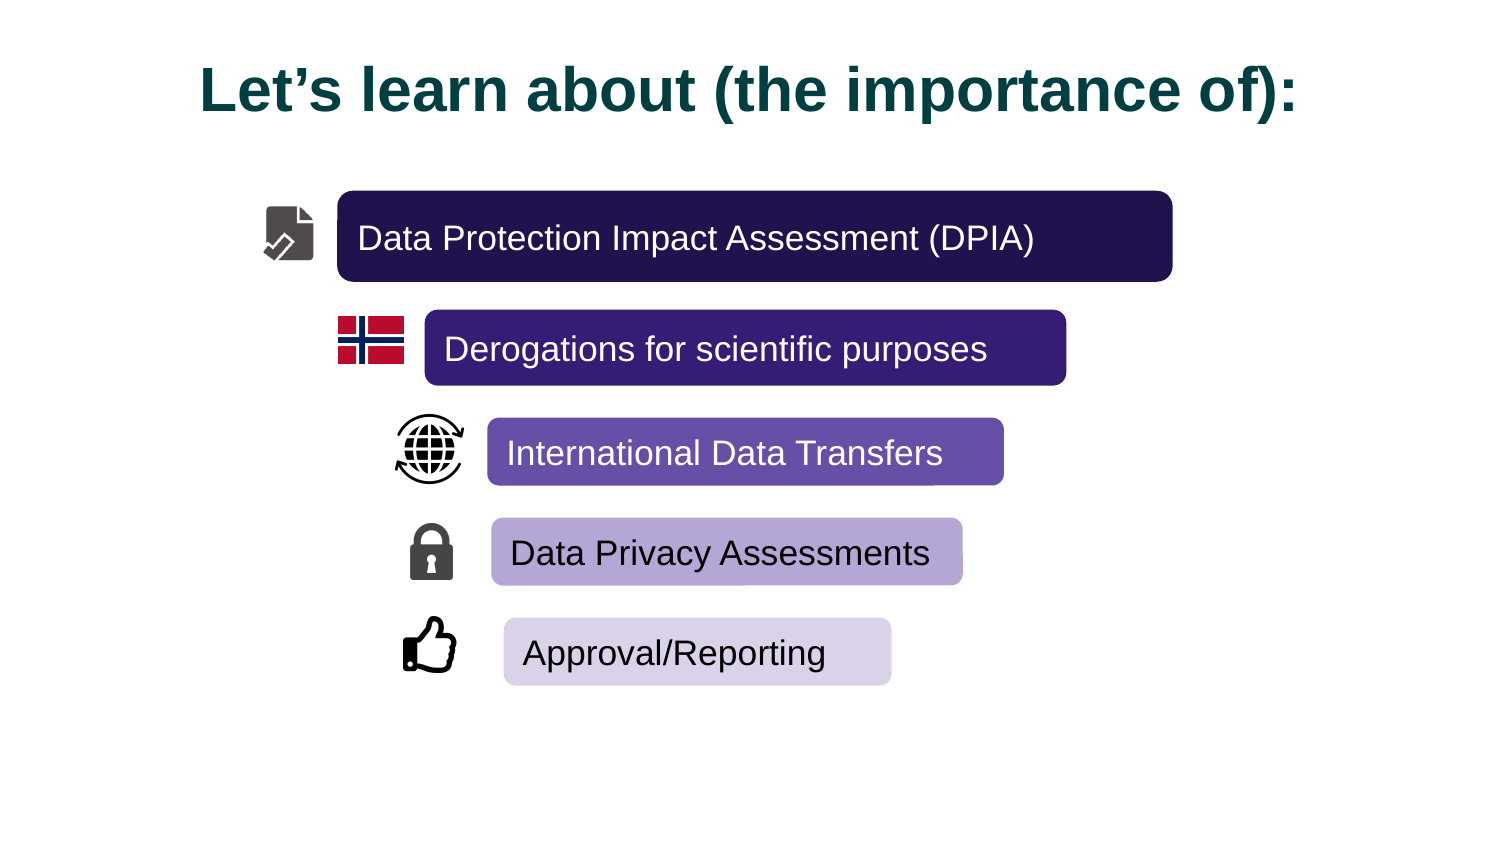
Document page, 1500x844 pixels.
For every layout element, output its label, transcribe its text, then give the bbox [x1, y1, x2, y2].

text_box Data Privacy Assessments [492, 518, 963, 585]
title Let’s learn about (the importance of): [75, 17, 1425, 159]
picture [237, 191, 332, 281]
text_box Derogations for scientific purposes [425, 310, 1066, 385]
picture [403, 616, 460, 673]
text_box Approval/Reporting [504, 618, 891, 685]
picture [403, 523, 460, 580]
text_box International Data Transfers [488, 418, 1004, 485]
picture [338, 316, 404, 364]
text_box Data Protection Impact Assessment (DPIA) [337, 191, 1172, 281]
picture [392, 411, 467, 487]
